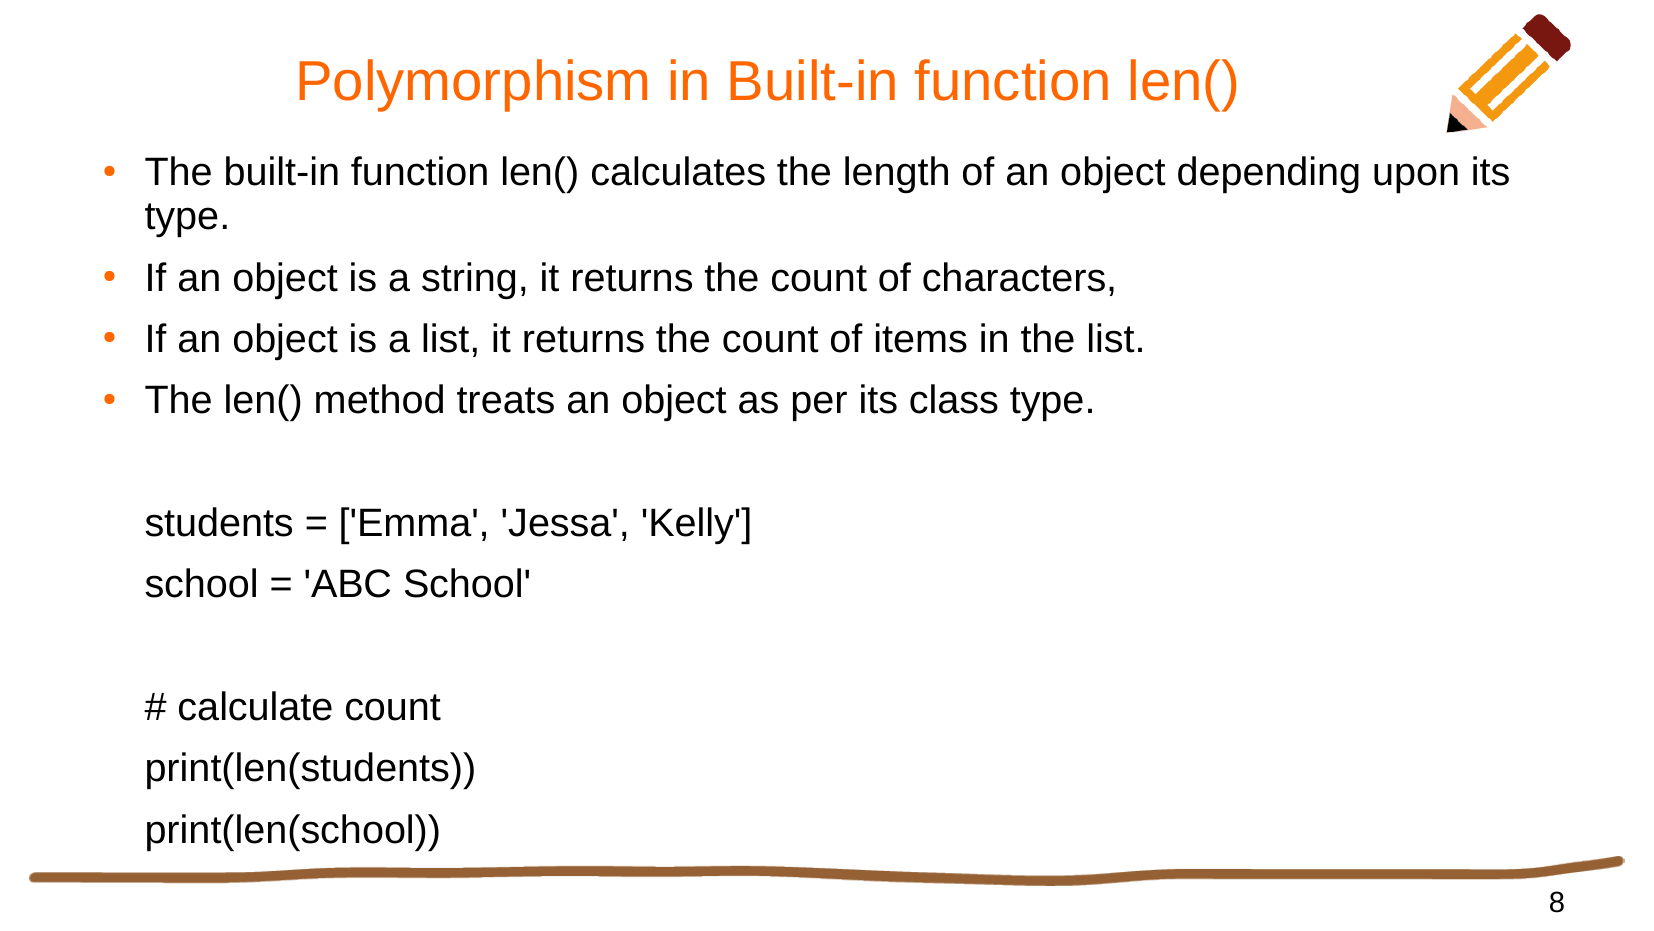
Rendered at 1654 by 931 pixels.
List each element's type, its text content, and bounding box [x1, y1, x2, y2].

picture [1446, 14, 1571, 133]
title Polymorphism in Built-in function len() [88, 29, 1447, 133]
picture [29, 856, 1625, 886]
list The built-in function len() calculates the length of an object depending upon its type. If an object is a string, it returns the count of characters, If an object is a list, it returns the count of items in the list. The len() method treats an object as per its class type. students = ['Emma', 'Jessa', 'Kelly'] school = 'ABC School' # calculate count print(len(students)) print(len(school)) [88, 150, 1576, 857]
